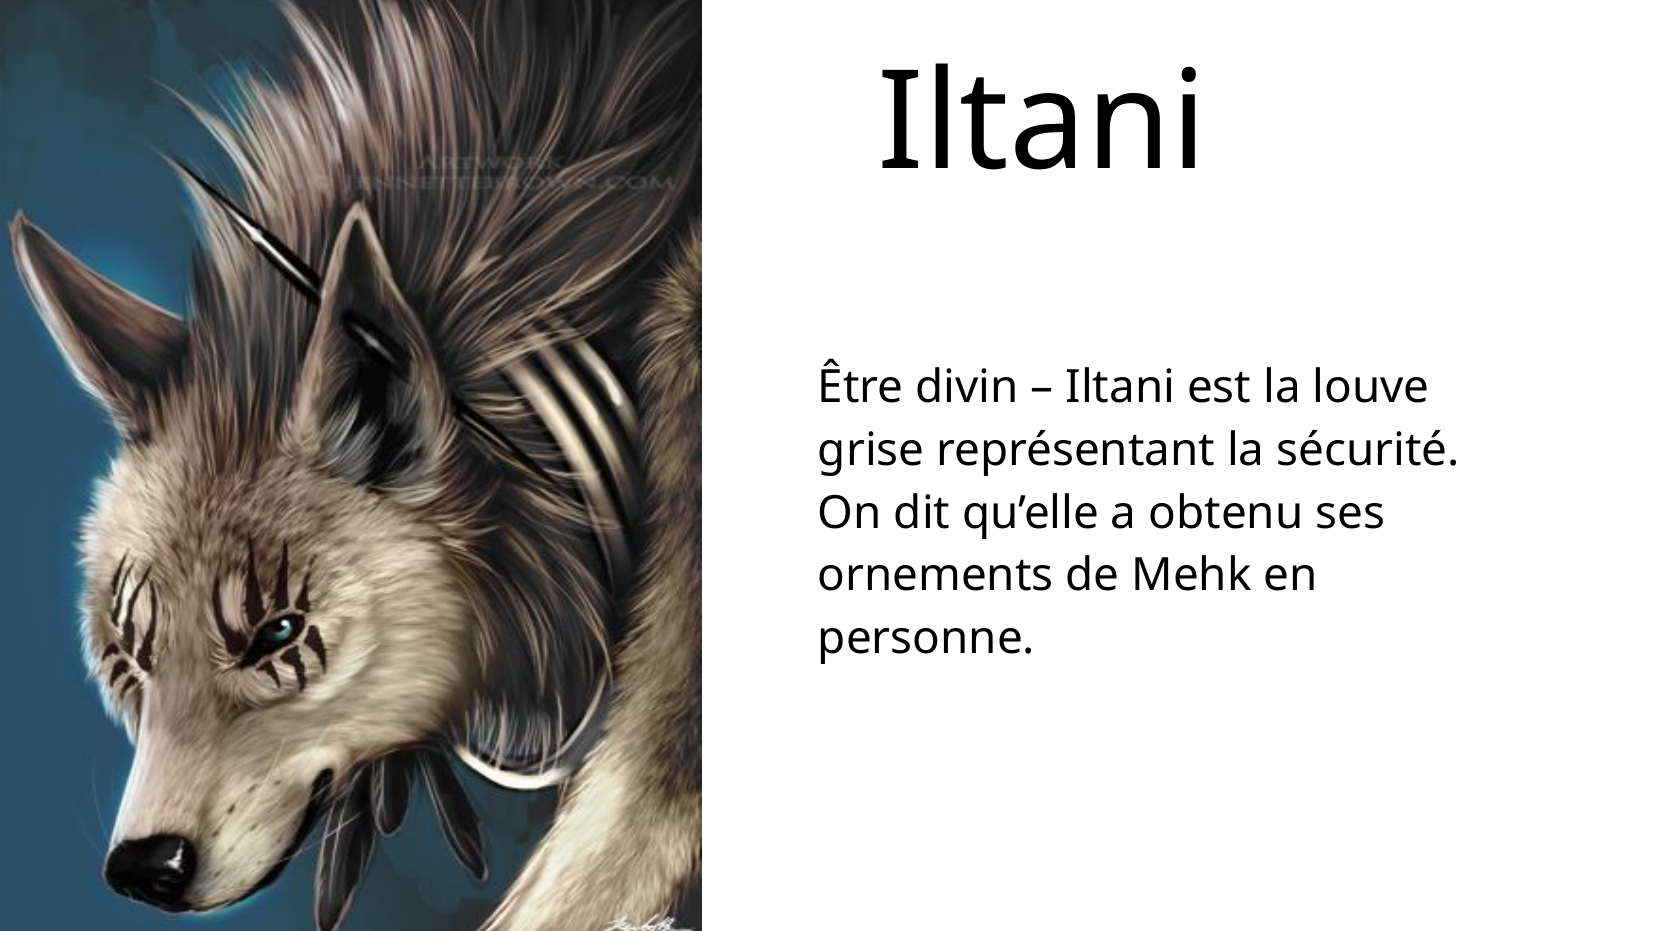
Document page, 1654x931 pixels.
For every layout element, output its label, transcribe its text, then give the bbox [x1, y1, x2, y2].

text_box Être divin – Iltani est la louve grise représentant la sécurité. On dit qu’elle a obtenu ses ornements de Mehk en personne. [803, 346, 1515, 648]
picture [0, 0, 702, 931]
title Iltani [702, 14, 1571, 216]
